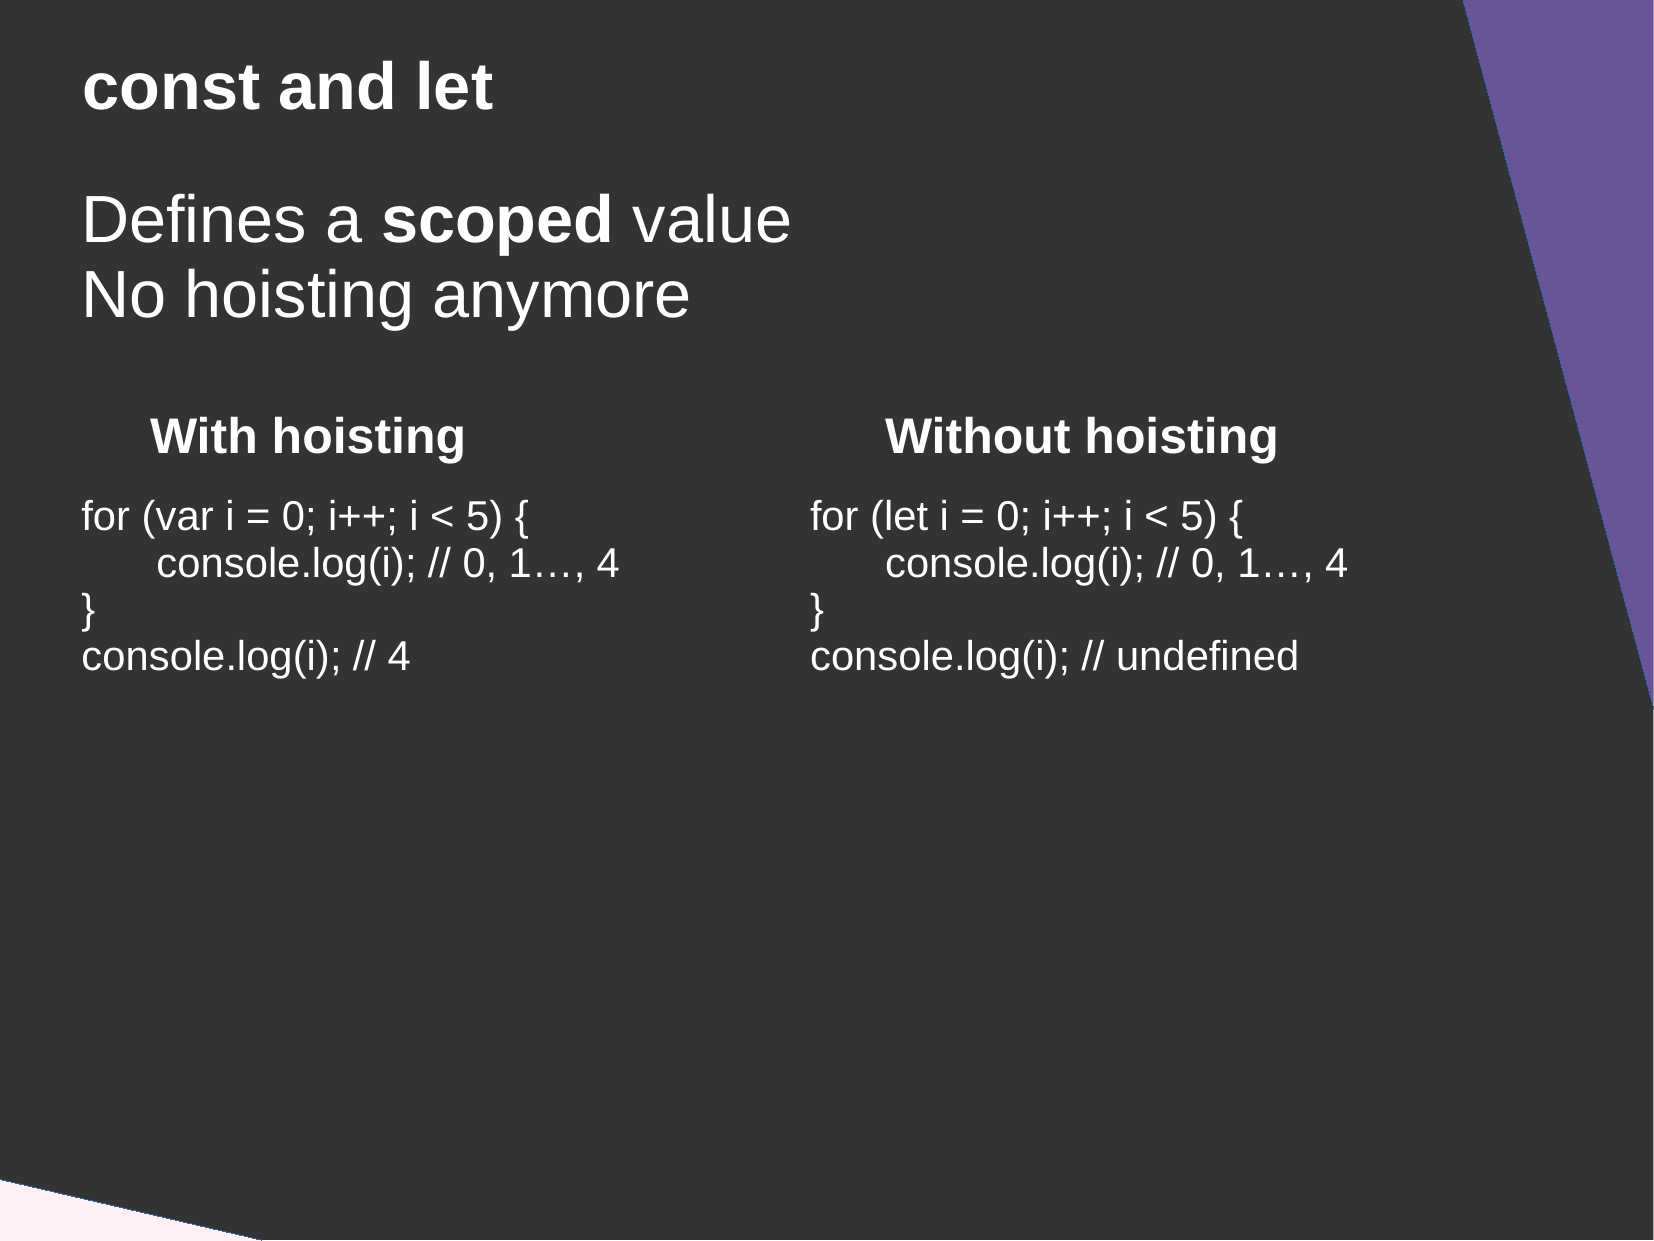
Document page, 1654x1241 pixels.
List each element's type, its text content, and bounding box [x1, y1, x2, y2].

text_box [1463, 0, 1654, 710]
text_box [0, 1179, 266, 1241]
title Defines a scoped value No hoisting anymore [81, 182, 1637, 649]
title for (var i = 0; i++; i < 5) { console.log(i); // 0, 1…, 4 } console.log(i); // 4 [81, 493, 721, 734]
title With hoisting [150, 407, 481, 466]
title Without hoisting [885, 407, 1291, 520]
title const and let [82, 49, 1511, 182]
title for (let i = 0; i++; i < 5) { console.log(i); // 0, 1…, 4 } console.log(i); // undefined [810, 493, 1449, 719]
